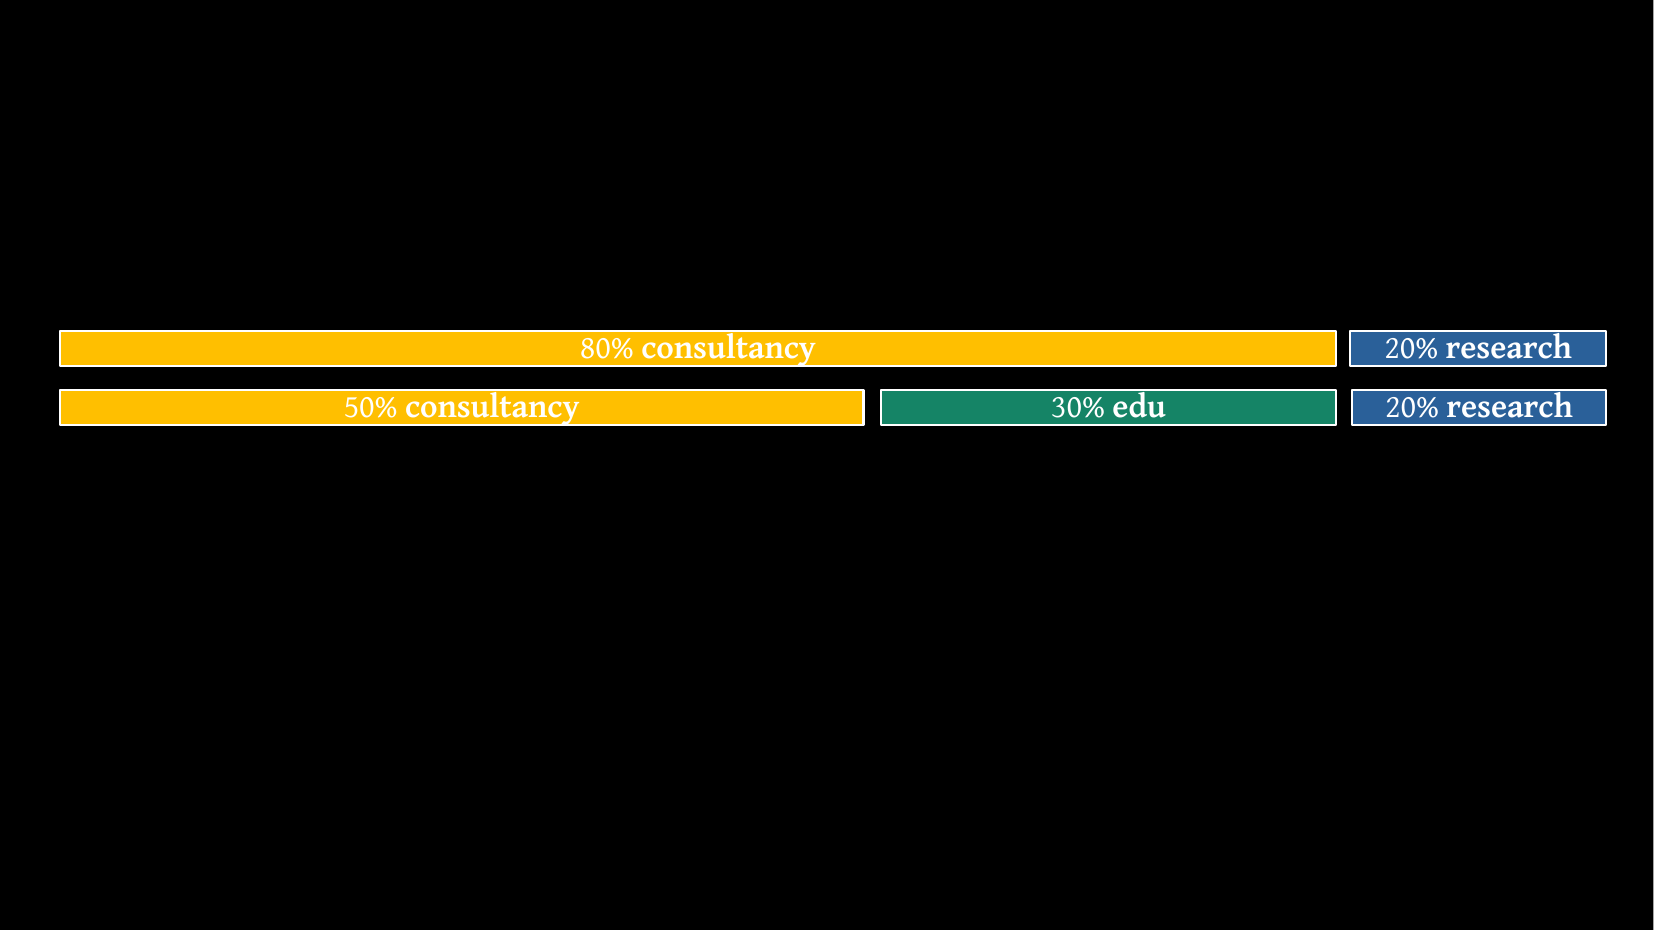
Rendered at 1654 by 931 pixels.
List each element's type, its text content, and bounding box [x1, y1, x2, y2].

text_box 80% consultancy [60, 330, 1336, 367]
text_box 20% research [1351, 389, 1607, 426]
text_box 50% consultancy [60, 389, 864, 426]
text_box 30% edu [881, 389, 1336, 426]
text_box 20% research [1350, 330, 1607, 367]
